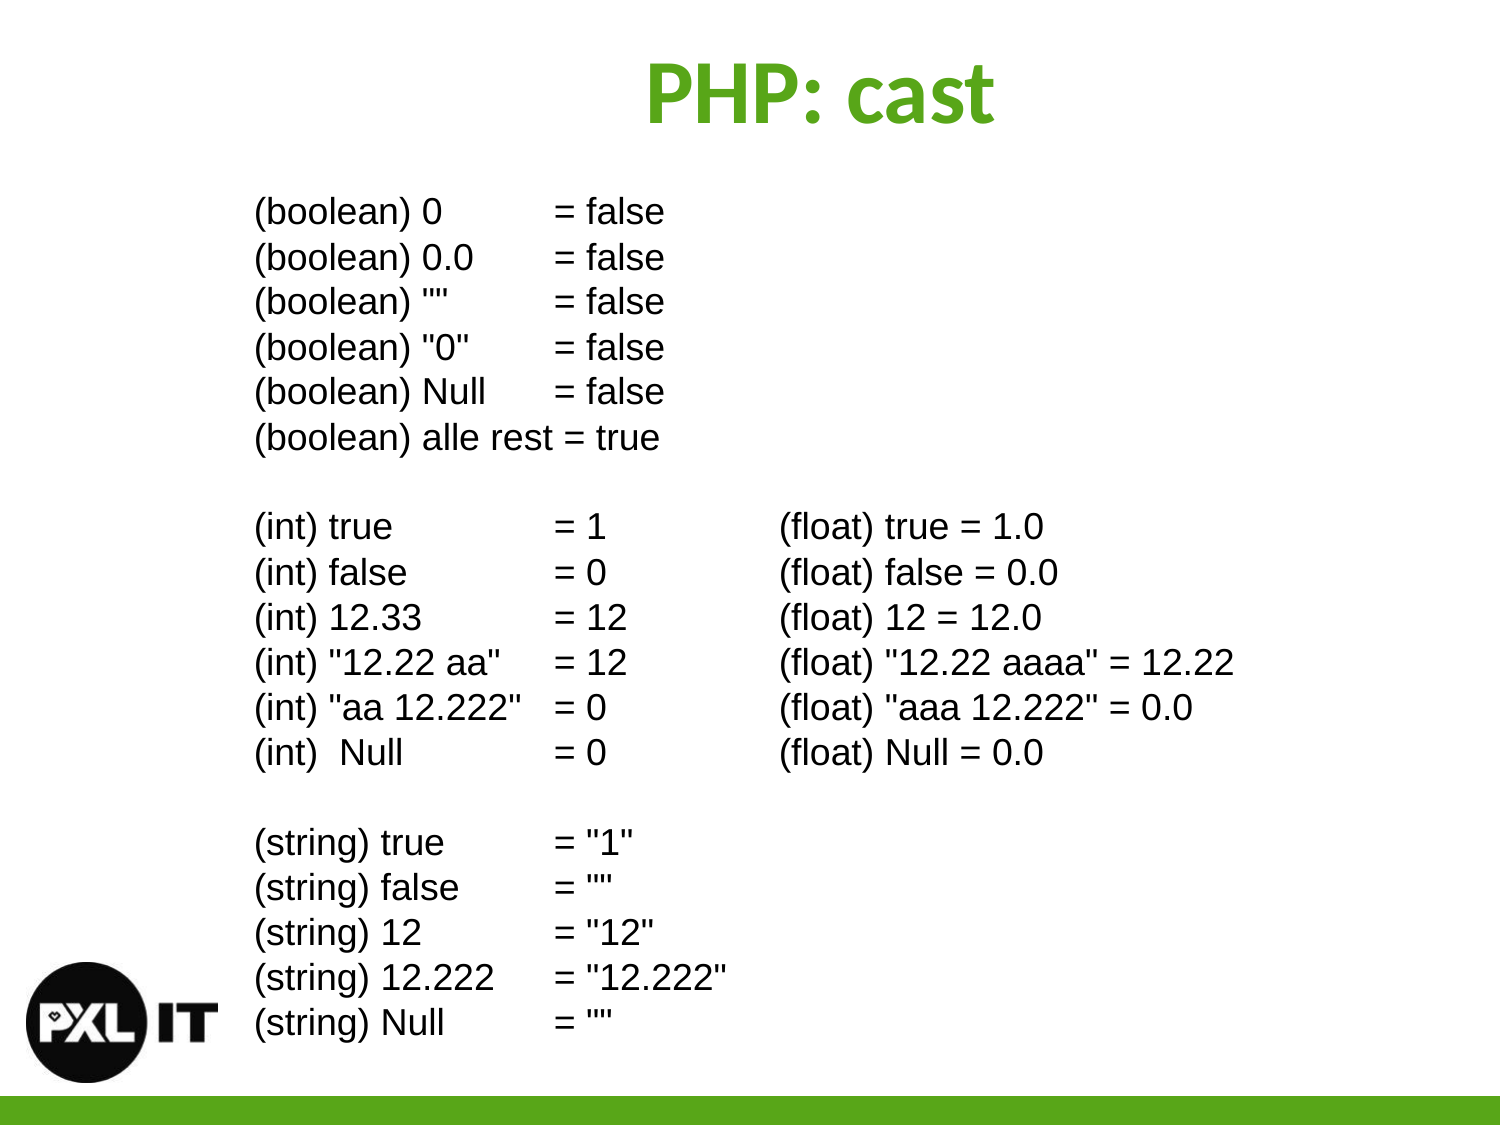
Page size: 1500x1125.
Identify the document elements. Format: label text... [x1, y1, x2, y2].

picture [26, 962, 218, 1083]
text_box (boolean) 0 = false (boolean) 0.0 = false (boolean) "" = false (boolean) "0" = false (boolean) Null = false (boolean) alle rest = true (int) true = 1 (float) true = 1.0 (int) false = 0 (float) false = 0.0 (int) 12.33 = 12 (float) 12 = 12.0 (int) "12.22 aa" = 12 (float) "12.22 aaaa" = 12.22 (int) "aa 12.222" = 0 (float) "aaa 12.222" = 0.0 (int) Null = 0 (float) Null = 0.0 (string) true = "1" (string) false = "" (string) 12 = "12" (string) 12.222 = "12.222" (string) Null = "" [238, 391, 1500, 884]
text_box PHP: cast [201, 24, 1440, 151]
